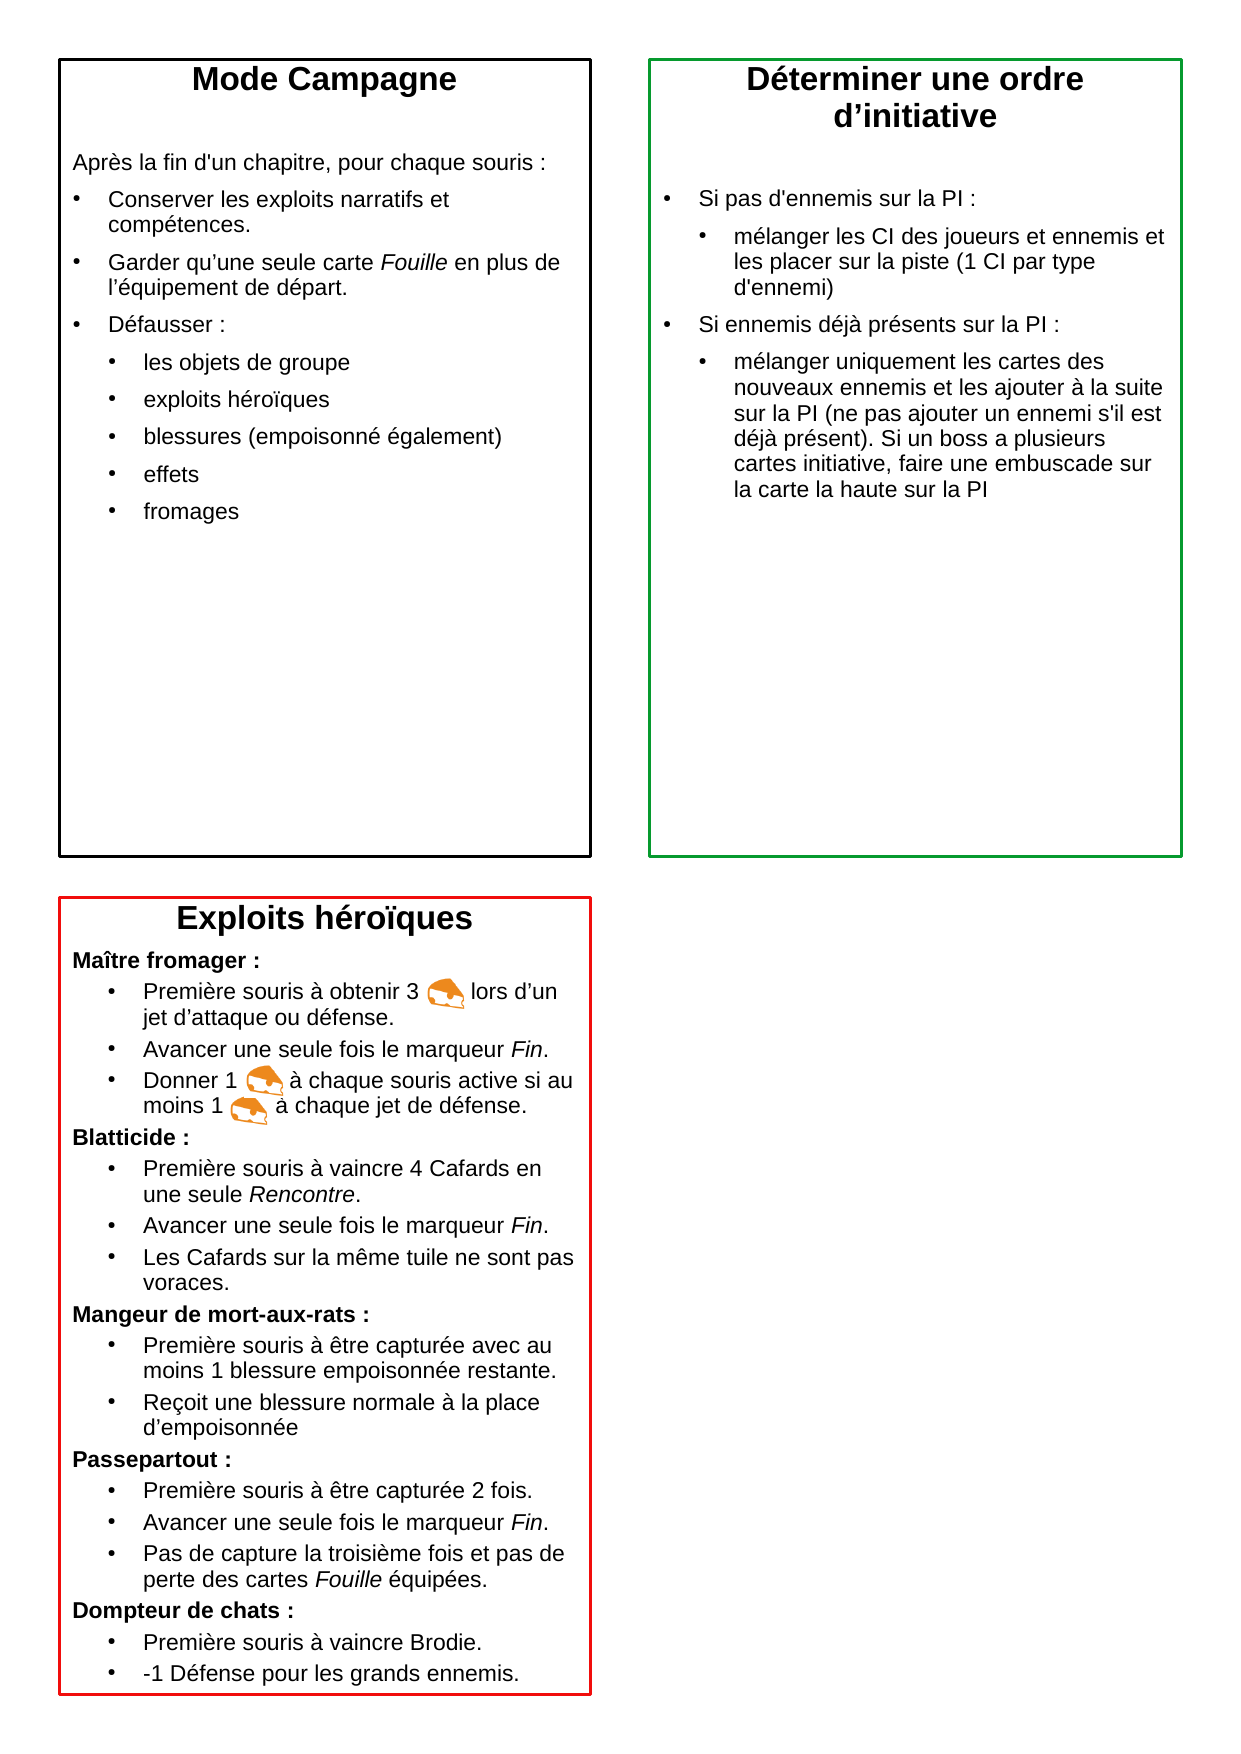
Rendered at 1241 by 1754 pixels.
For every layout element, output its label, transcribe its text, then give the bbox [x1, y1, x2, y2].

picture [228, 1062, 287, 1128]
text_box Déterminer une ordre d’initiative Si pas d'ennemis sur la PI : mélanger les CI des joueurs et ennemis et les placer sur la piste (1 CI par type d'ennemi) Si ennemis déjà présents sur la PI : mélanger uniquement les cartes des nouveaux ennemis et les ajouter à la suite sur la PI (ne pas ajouter un ennemi s'il est déjà présent). Si un boss a plusieurs cartes initiative, faire une embuscade sur la carte la haute sur la PI [649, 59, 1182, 857]
text_box Exploits héroïques Maître fromager : Première souris à obtenir 3 lors d’un jet d’attaque ou défense. Avancer une seule fois le marqueur Fin. Donner 1 à chaque souris active si au moins 1 à chaque jet de défense. Blatticide : Première souris à vaincre 4 Cafards en une seule Rencontre. Avancer une seule fois le marqueur Fin. Les Cafards sur la même tuile ne sont pas voraces. Mangeur de mort-aux-rats : Première souris à être capturée avec au moins 1 blessure empoisonnée restante. Reçoit une blessure normale à la place d’empoisonnée Passepartout : Première souris à être capturée 2 fois. Avancer une seule fois le marqueur Fin. Pas de capture la troisième fois et pas de perte des cartes Fouille équipées. Dompteur de chats : Première souris à vaincre Brodie. -1 Défense pour les grands ennemis. [59, 897, 591, 1695]
picture [425, 975, 468, 1011]
text_box Mode Campagne Après la fin d'un chapitre, pour chaque souris : Conserver les exploits narratifs et compétences. Garder qu’une seule carte Fouille en plus de l’équipement de départ. Défausser : les objets de groupe exploits héroïques blessures (empoisonné également) effets fromages [59, 59, 591, 857]
